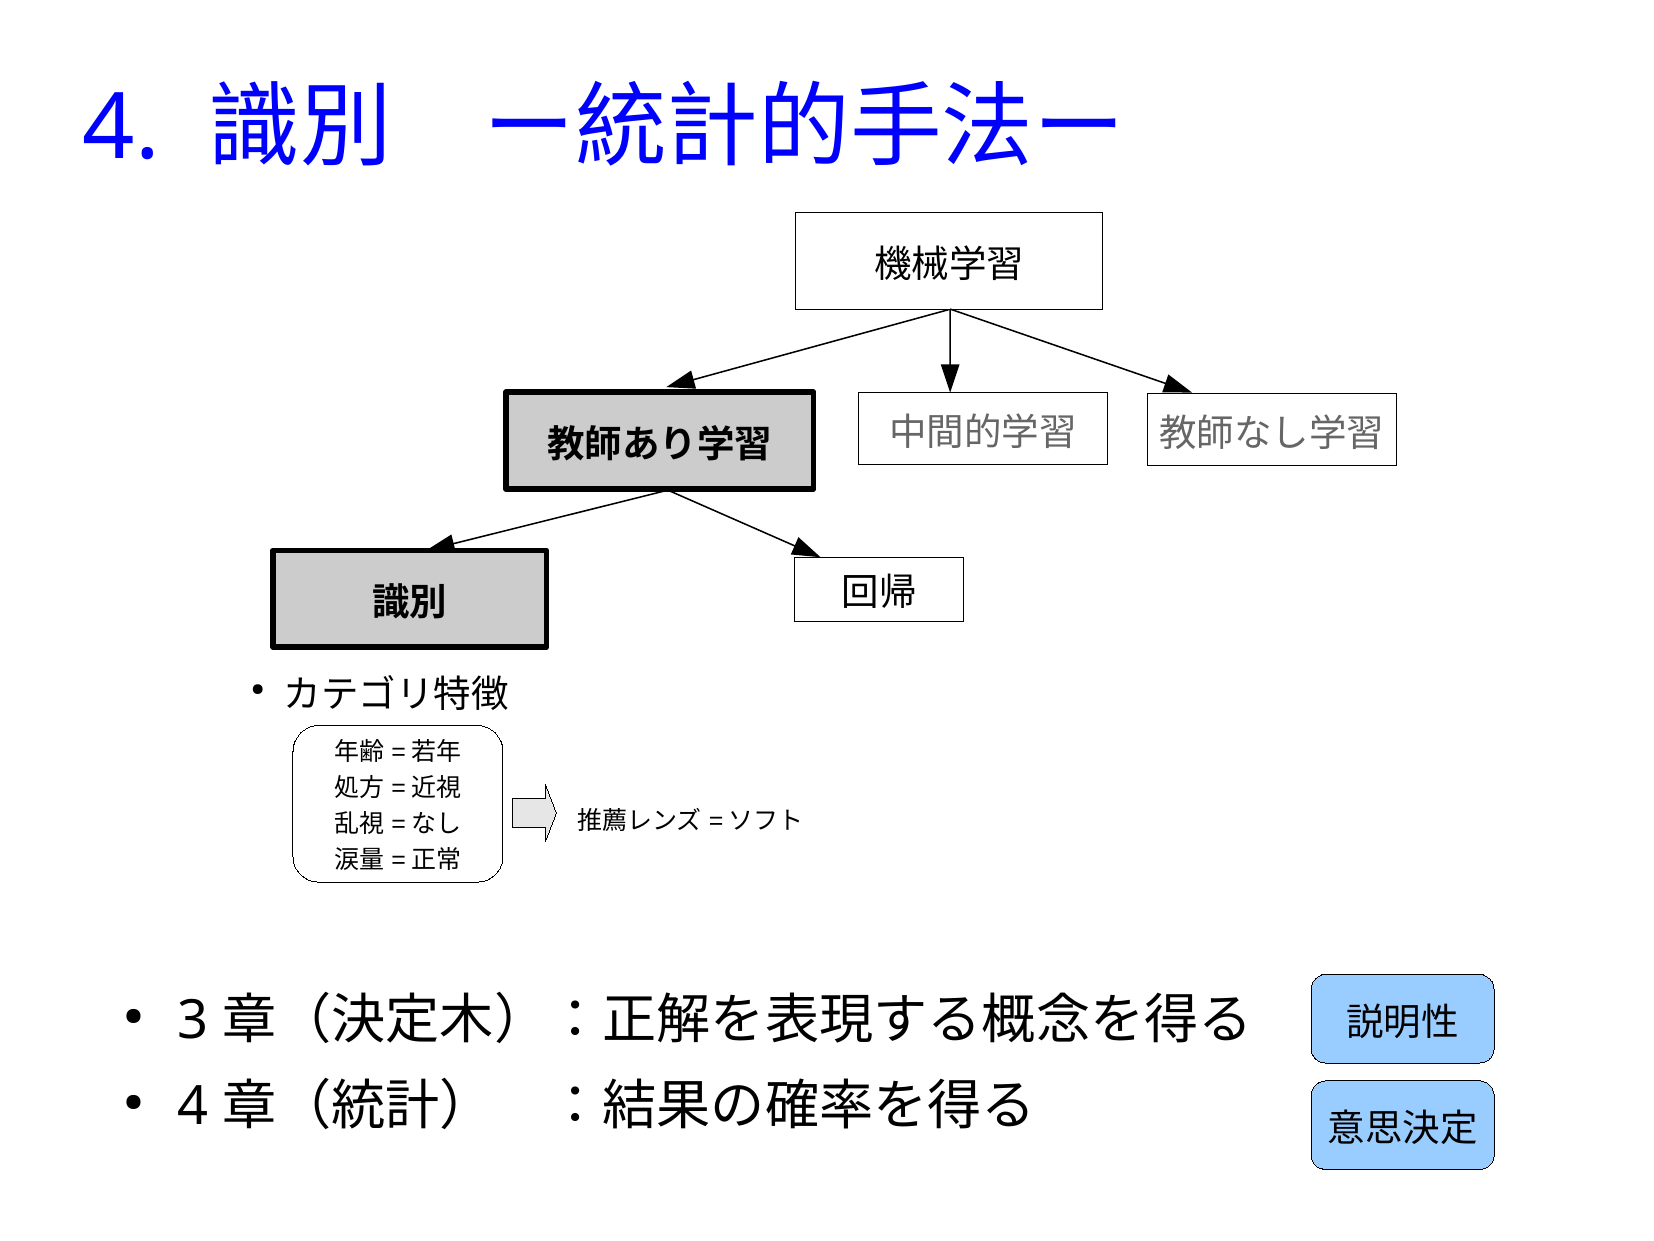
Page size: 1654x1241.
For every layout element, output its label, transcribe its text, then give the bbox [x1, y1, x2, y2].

text_box 意思決定 [1311, 1080, 1495, 1170]
text_box [512, 784, 557, 842]
text_box 説明性 [1311, 974, 1495, 1064]
text_box 回帰 [794, 557, 964, 622]
title 4. 識別 ー統計的手法ー [82, 49, 1571, 198]
text_box 教師あり学習 [505, 392, 814, 489]
text_box 教師なし学習 [1147, 393, 1397, 466]
text_box 機械学習 [795, 212, 1103, 310]
text_box 中間的学習 [858, 392, 1108, 465]
list 3章（決定木）：正解を表現する概念を得る 4章（統計） ：結果の確率を得る [106, 980, 1595, 1164]
text_box カテゴリ特徴 [236, 656, 539, 980]
text_box 年齢=若年 処方=近視 乱視=なし 涙量=正常 [292, 725, 503, 883]
text_box 推薦レンズ=ソフト [562, 792, 820, 908]
text_box 識別 [273, 550, 547, 648]
